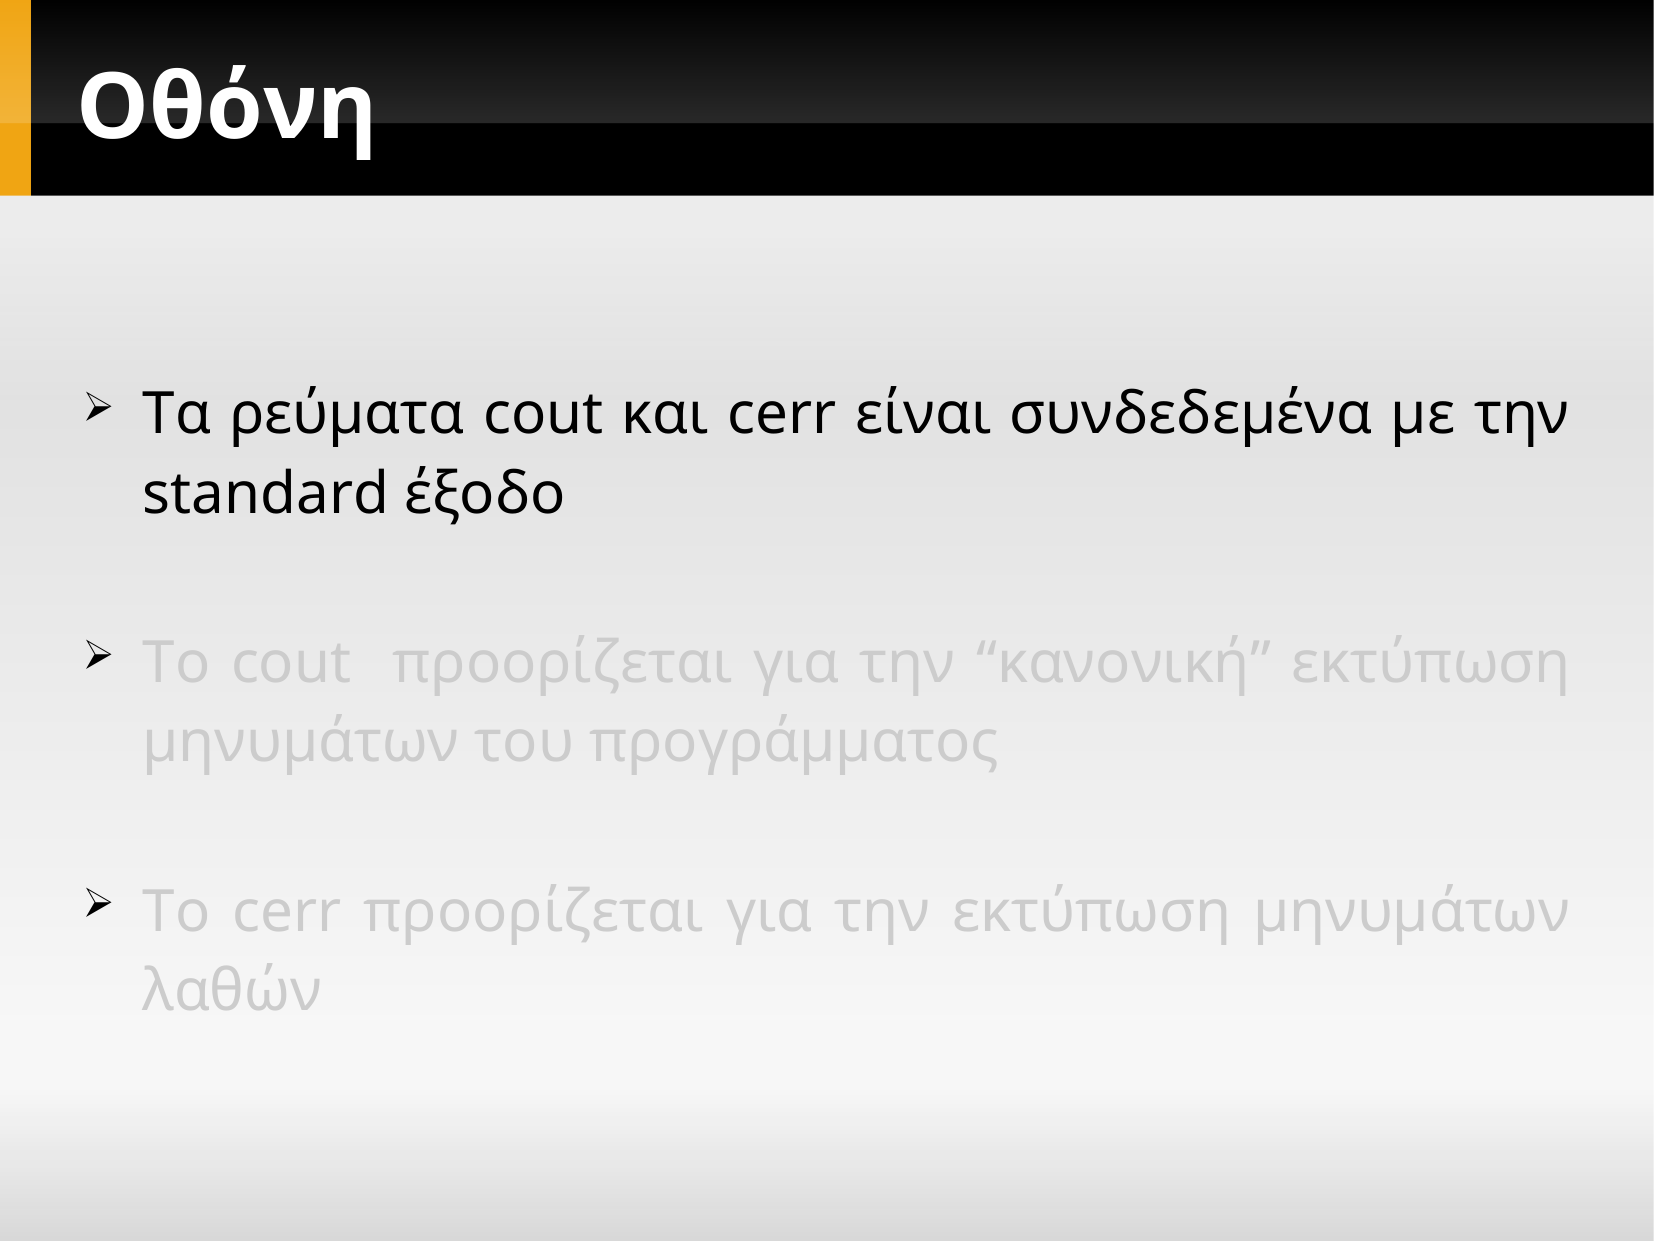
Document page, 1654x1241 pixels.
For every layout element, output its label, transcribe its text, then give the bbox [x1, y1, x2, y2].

title Οθόνη [76, 0, 1565, 208]
picture [0, 0, 1654, 1241]
subtitle Τα ρεύματα cout και cerr είναι συνδεδεμένα με την standard έξοδο Το cout προορίζεται για την “κανονική” εκτύπωση μηνυμάτων του προγράμματος Το cerr προορίζεται για την εκτύπωση μηνυμάτων λαθών [82, 297, 1571, 1102]
